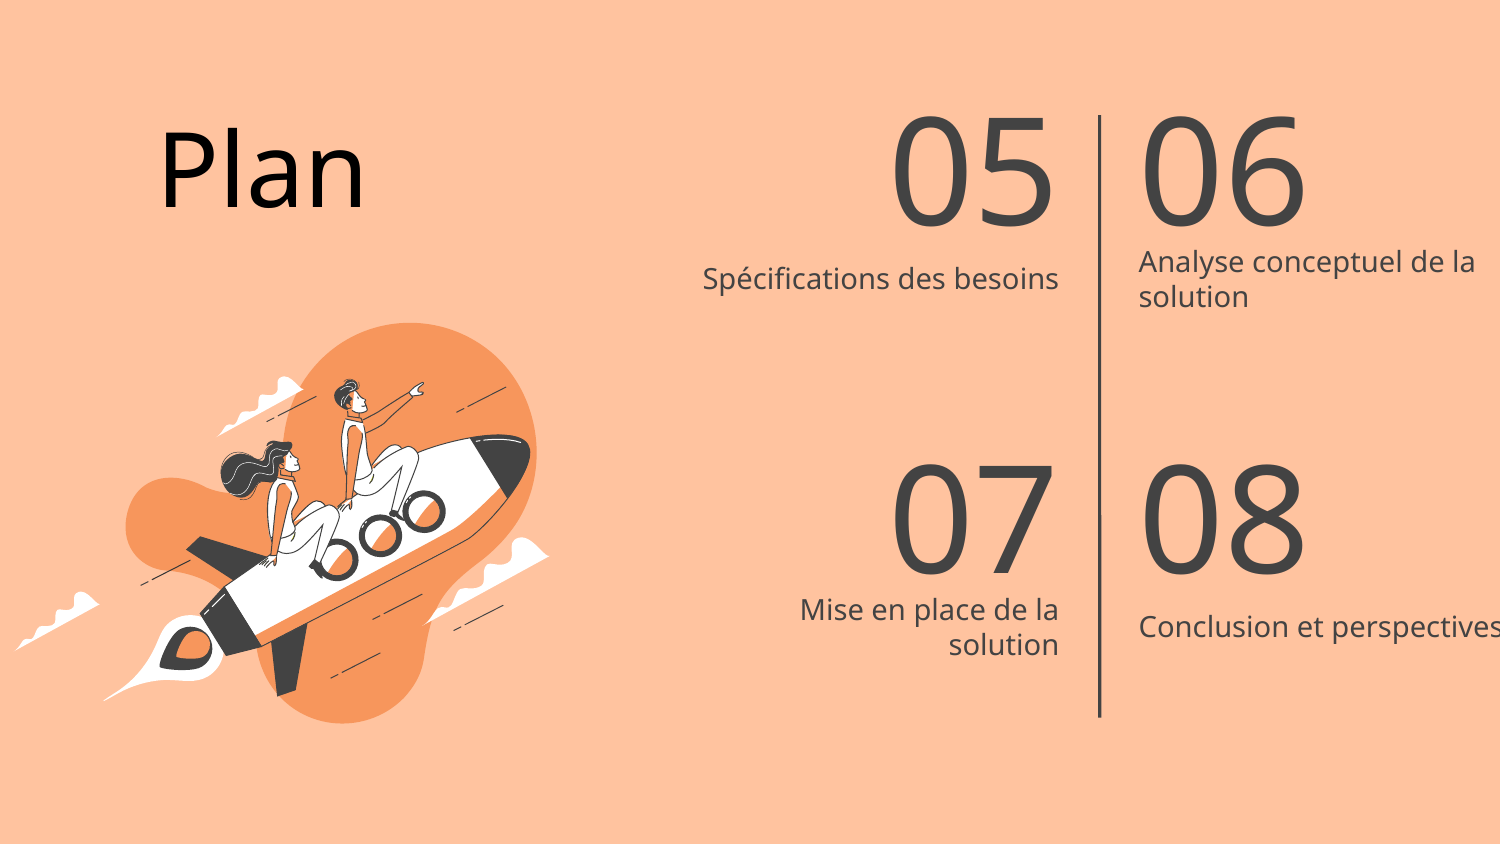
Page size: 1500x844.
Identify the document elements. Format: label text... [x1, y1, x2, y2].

title 06 [1138, 141, 1500, 243]
text_box [453, 626, 462, 632]
title 05 [691, 141, 1060, 256]
text_box [140, 581, 149, 586]
title Conclusion et perspectives [1138, 604, 1500, 661]
text_box [464, 604, 504, 626]
text_box [13, 591, 101, 652]
title 08 [1138, 489, 1500, 604]
title Analyse conceptuel de la solution [1138, 243, 1500, 313]
text_box [103, 322, 551, 724]
text_box Plan [141, 104, 858, 244]
title Spécifications des besoins [691, 256, 1060, 313]
title Mise en place de la solution [691, 604, 1060, 661]
text_box [266, 417, 275, 423]
title 07 [691, 489, 1060, 604]
